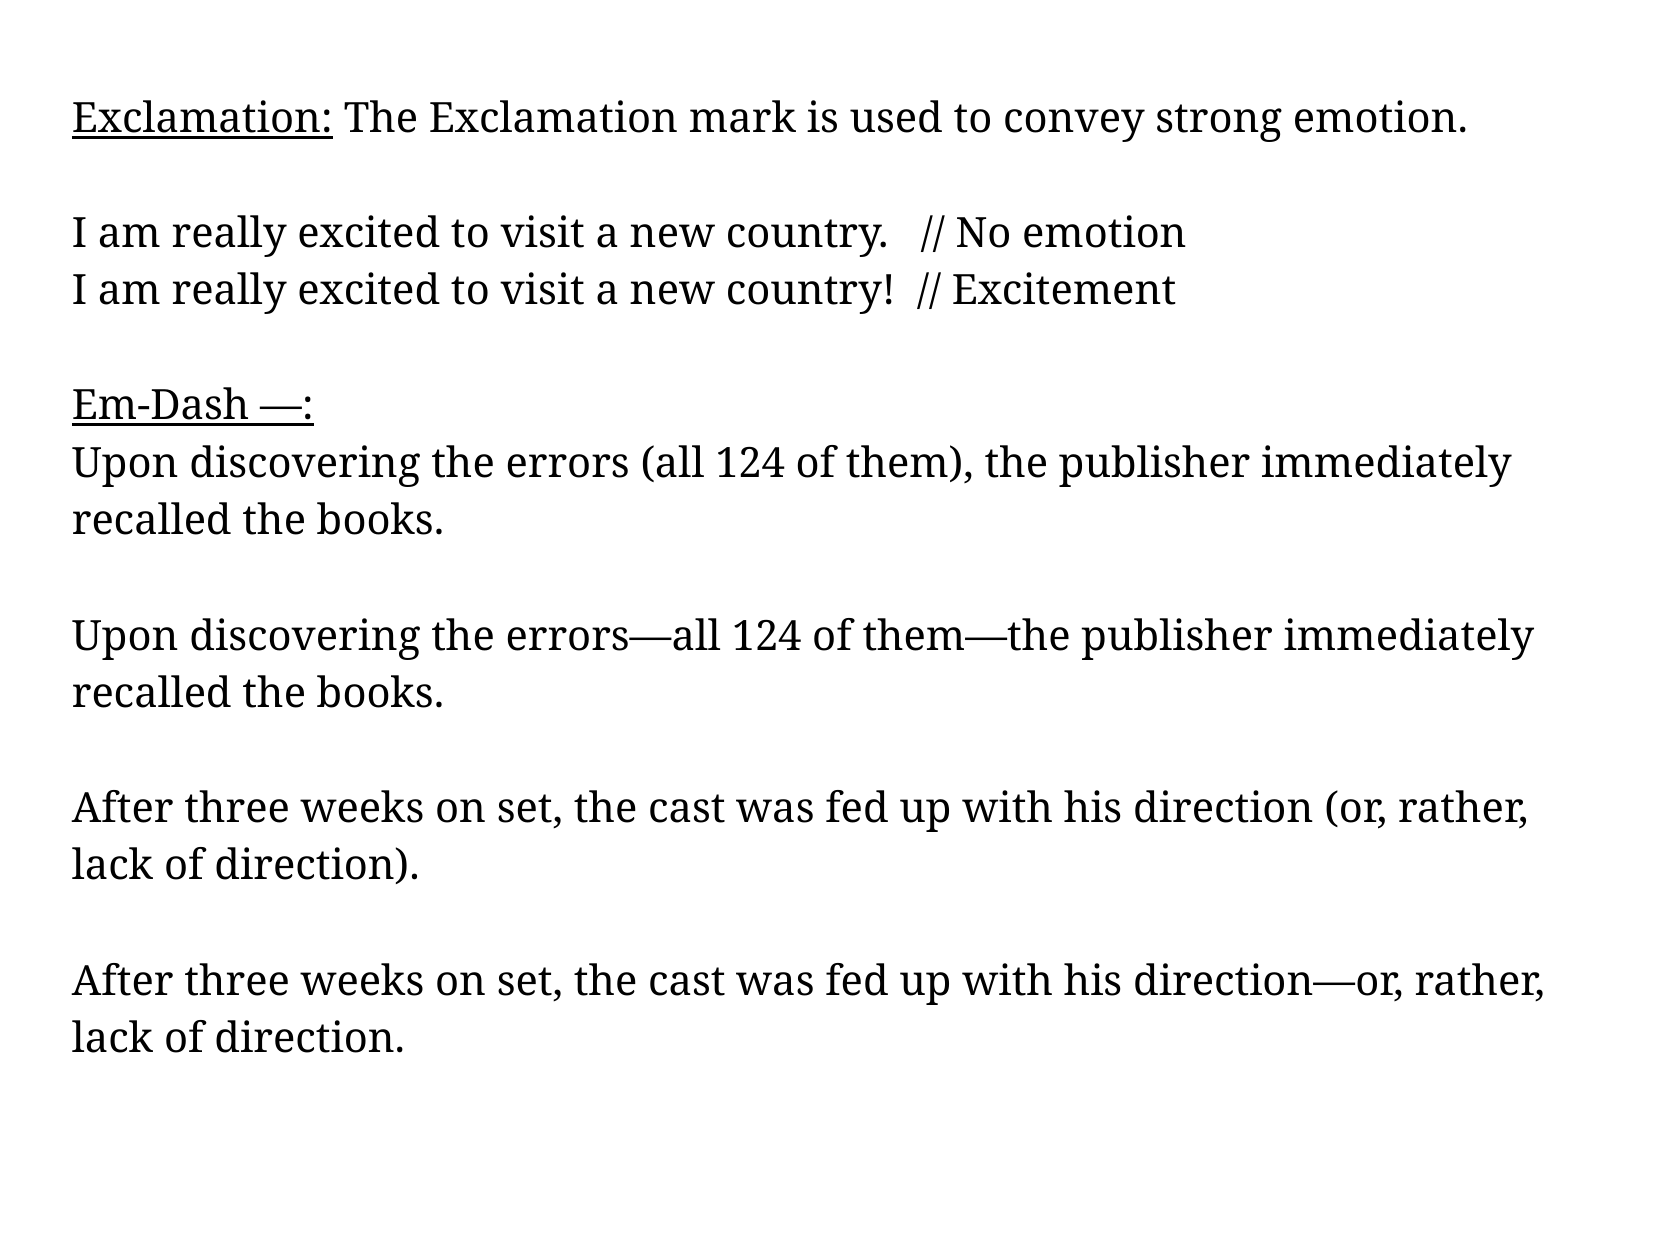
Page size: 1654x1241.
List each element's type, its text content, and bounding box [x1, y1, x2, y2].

text_box Exclamation: The Exclamation mark is used to convey strong emotion. I am really excited to visit a new country. // No emotion I am really excited to visit a new country! // Excitement Em-Dash —: Upon discovering the errors (all 124 of them), the publisher immediately recalled the books. Upon discovering the errors—all 124 of them—the publisher immediately recalled the books. After three weeks on set, the cast was fed up with his direction (or, rather, lack of direction). After three weeks on set, the cast was fed up with his direction—or, rather, lack of direction. [71, 31, 1560, 1140]
